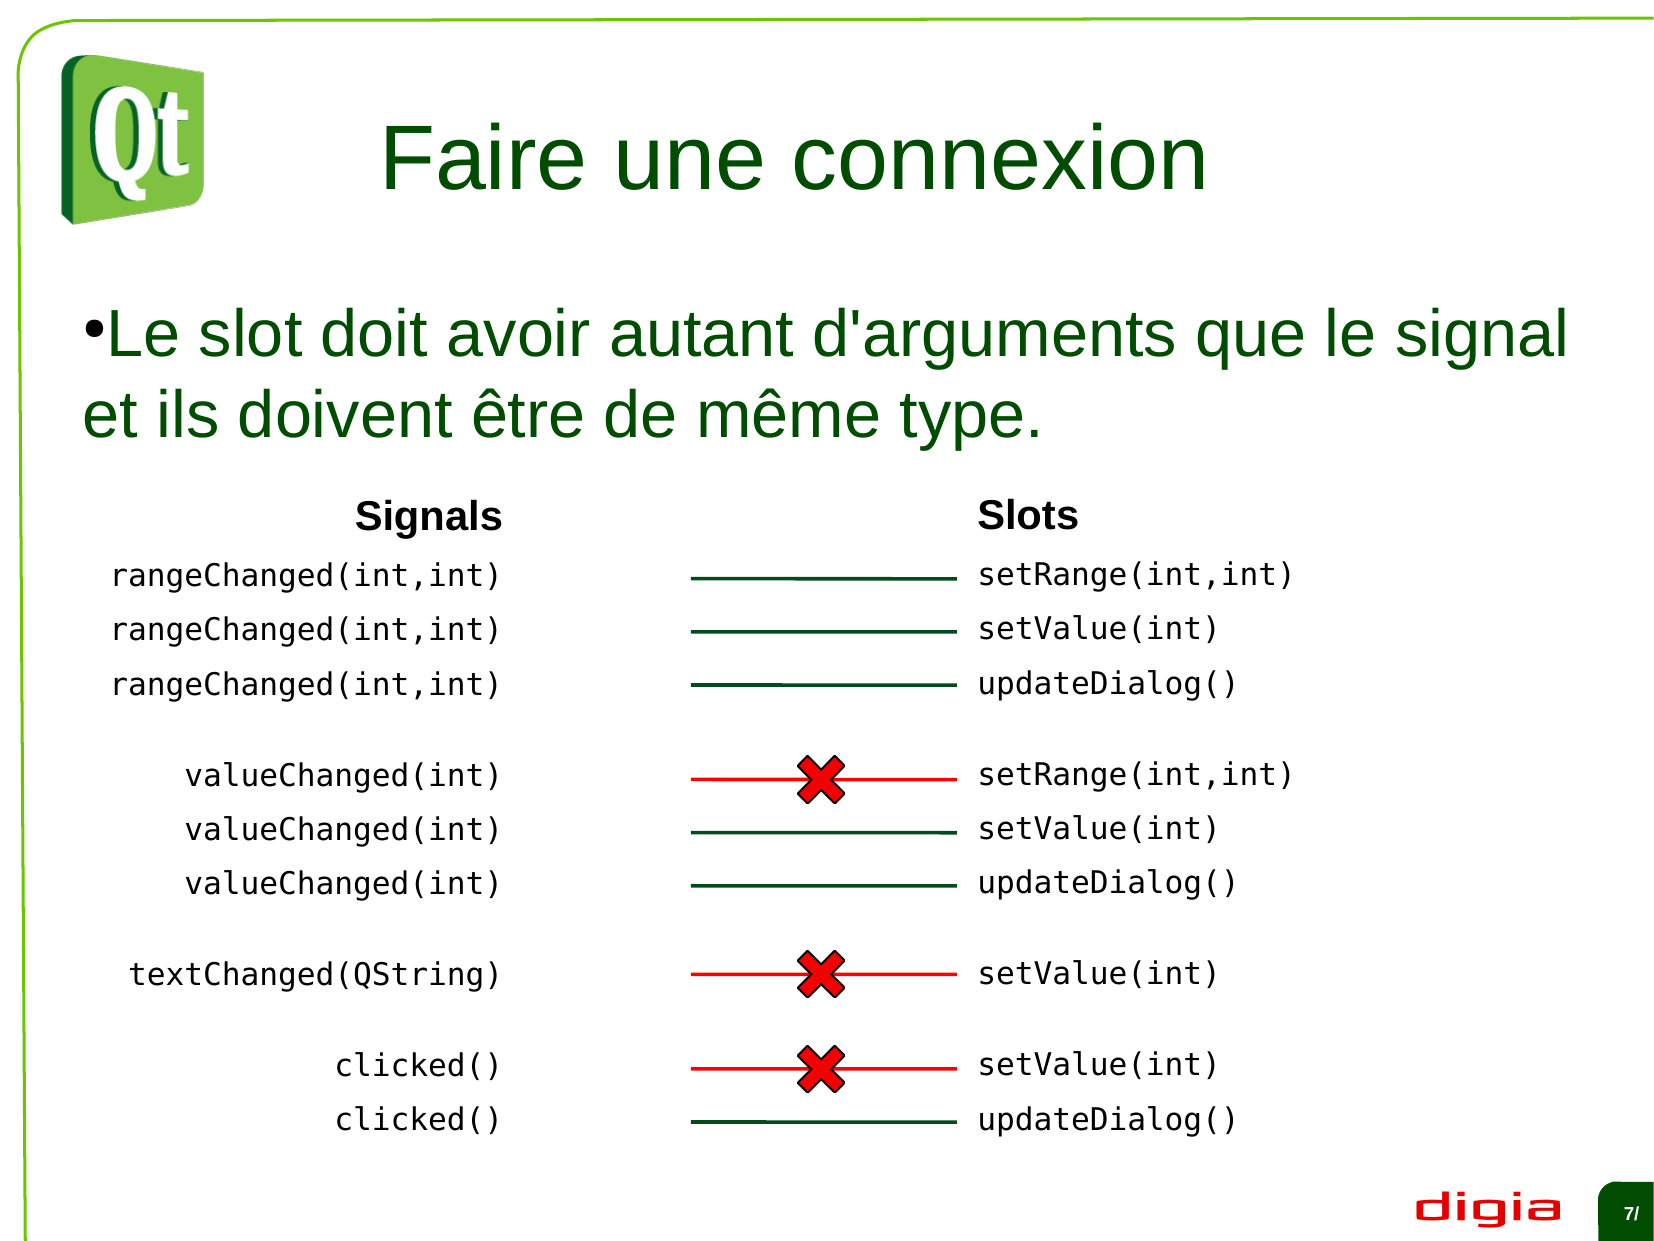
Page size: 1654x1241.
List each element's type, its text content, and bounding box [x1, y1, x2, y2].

picture [797, 1045, 845, 1093]
list Le slot doit avoir autant d'arguments que le signal et ils doivent être de même type. [82, 290, 1571, 473]
text_box Signals rangeChanged(int,int) rangeChanged(int,int) rangeChanged(int,int) valueChanged(int) valueChanged(int) valueChanged(int) textChanged(QString) clicked() clicked() [94, 485, 686, 1146]
text_box Slots setRange(int,int) setValue(int) updateDialog() setRange(int,int) setValue(int) updateDialog() setValue(int) setValue(int) updateDialog() [962, 484, 1554, 1145]
title Faire une connexion [257, 49, 1333, 257]
picture [797, 950, 845, 999]
picture [797, 755, 845, 804]
